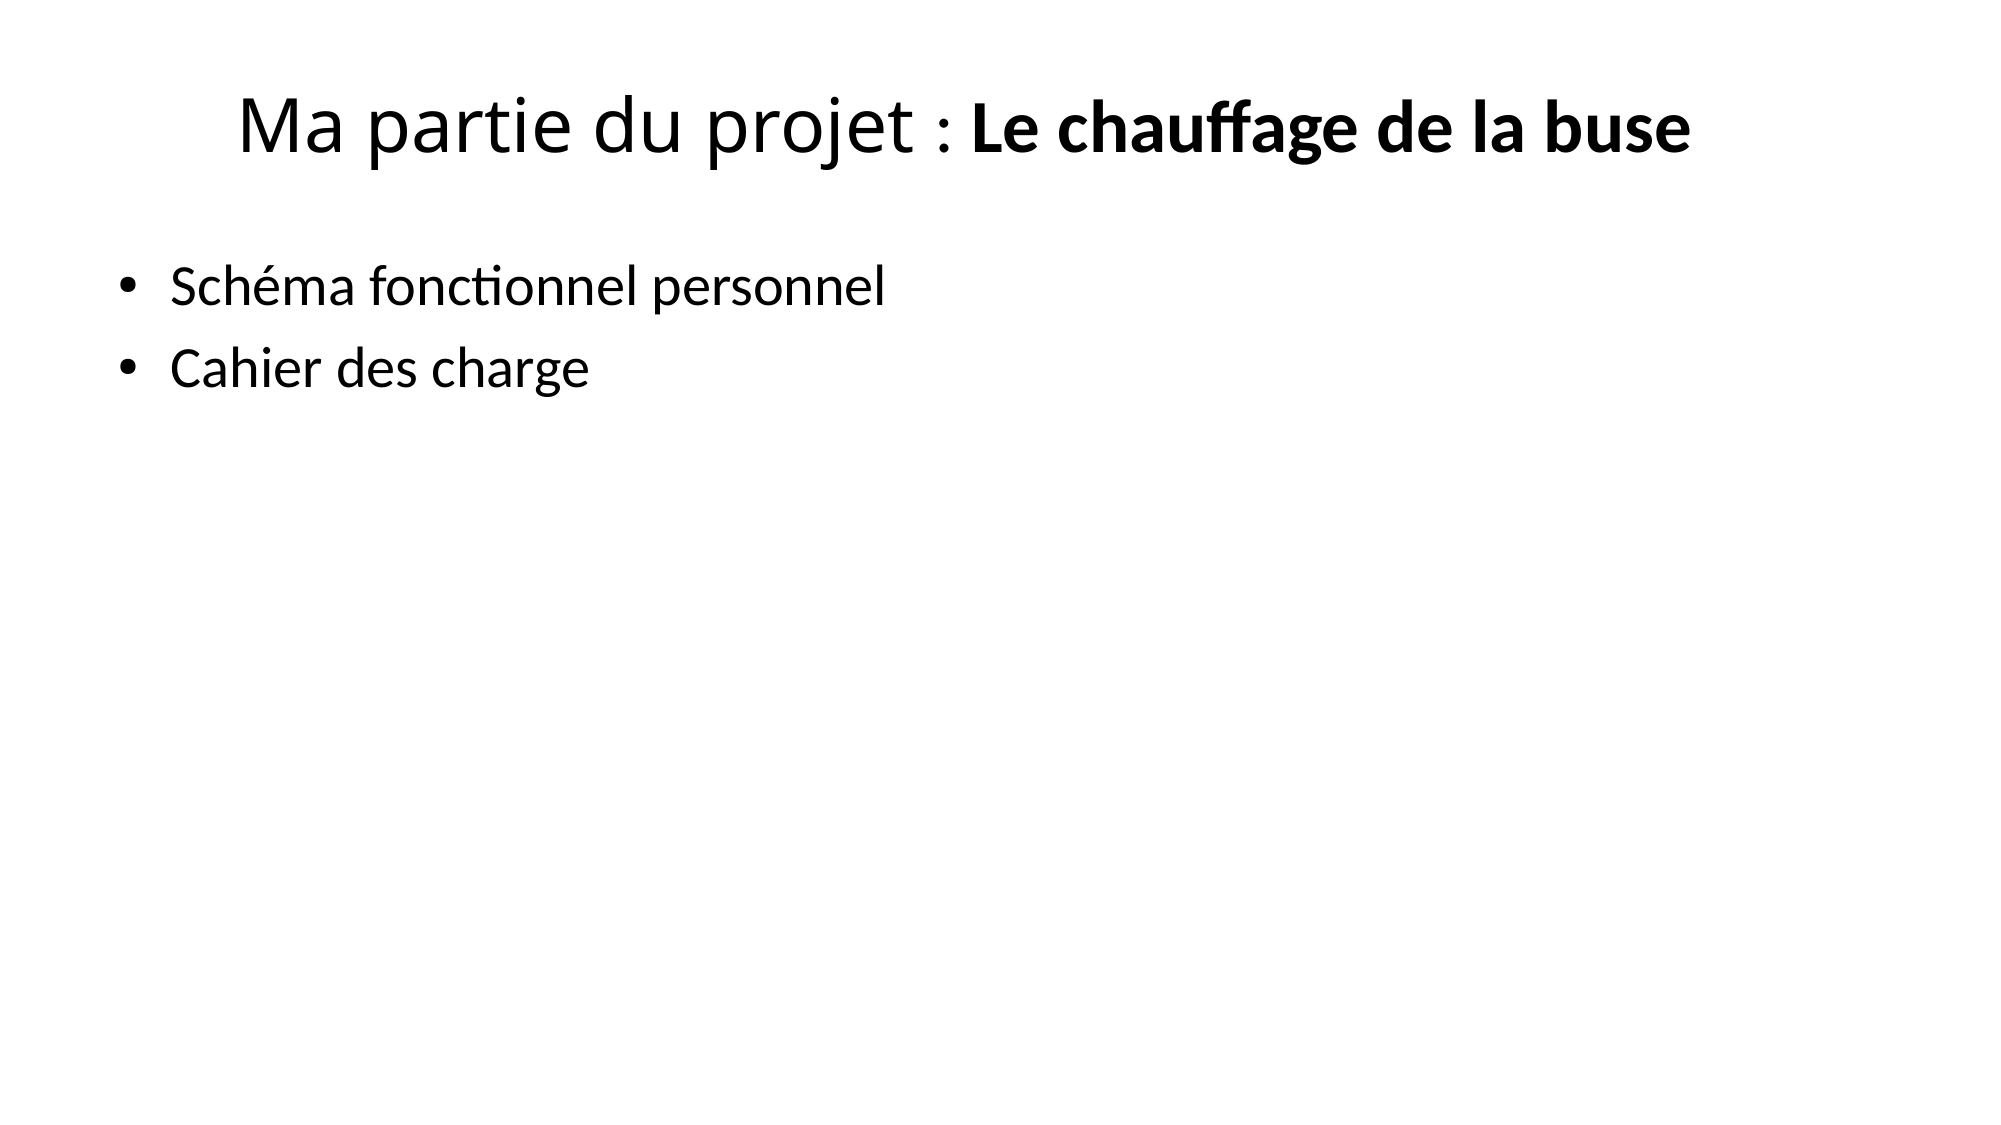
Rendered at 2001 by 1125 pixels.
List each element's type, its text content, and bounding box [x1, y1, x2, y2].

list Schéma fonctionnel personnel Cahier des charge [99, 263, 1900, 1006]
title Ma partie du projet : Le chauffage de la buse [236, 0, 1737, 263]
